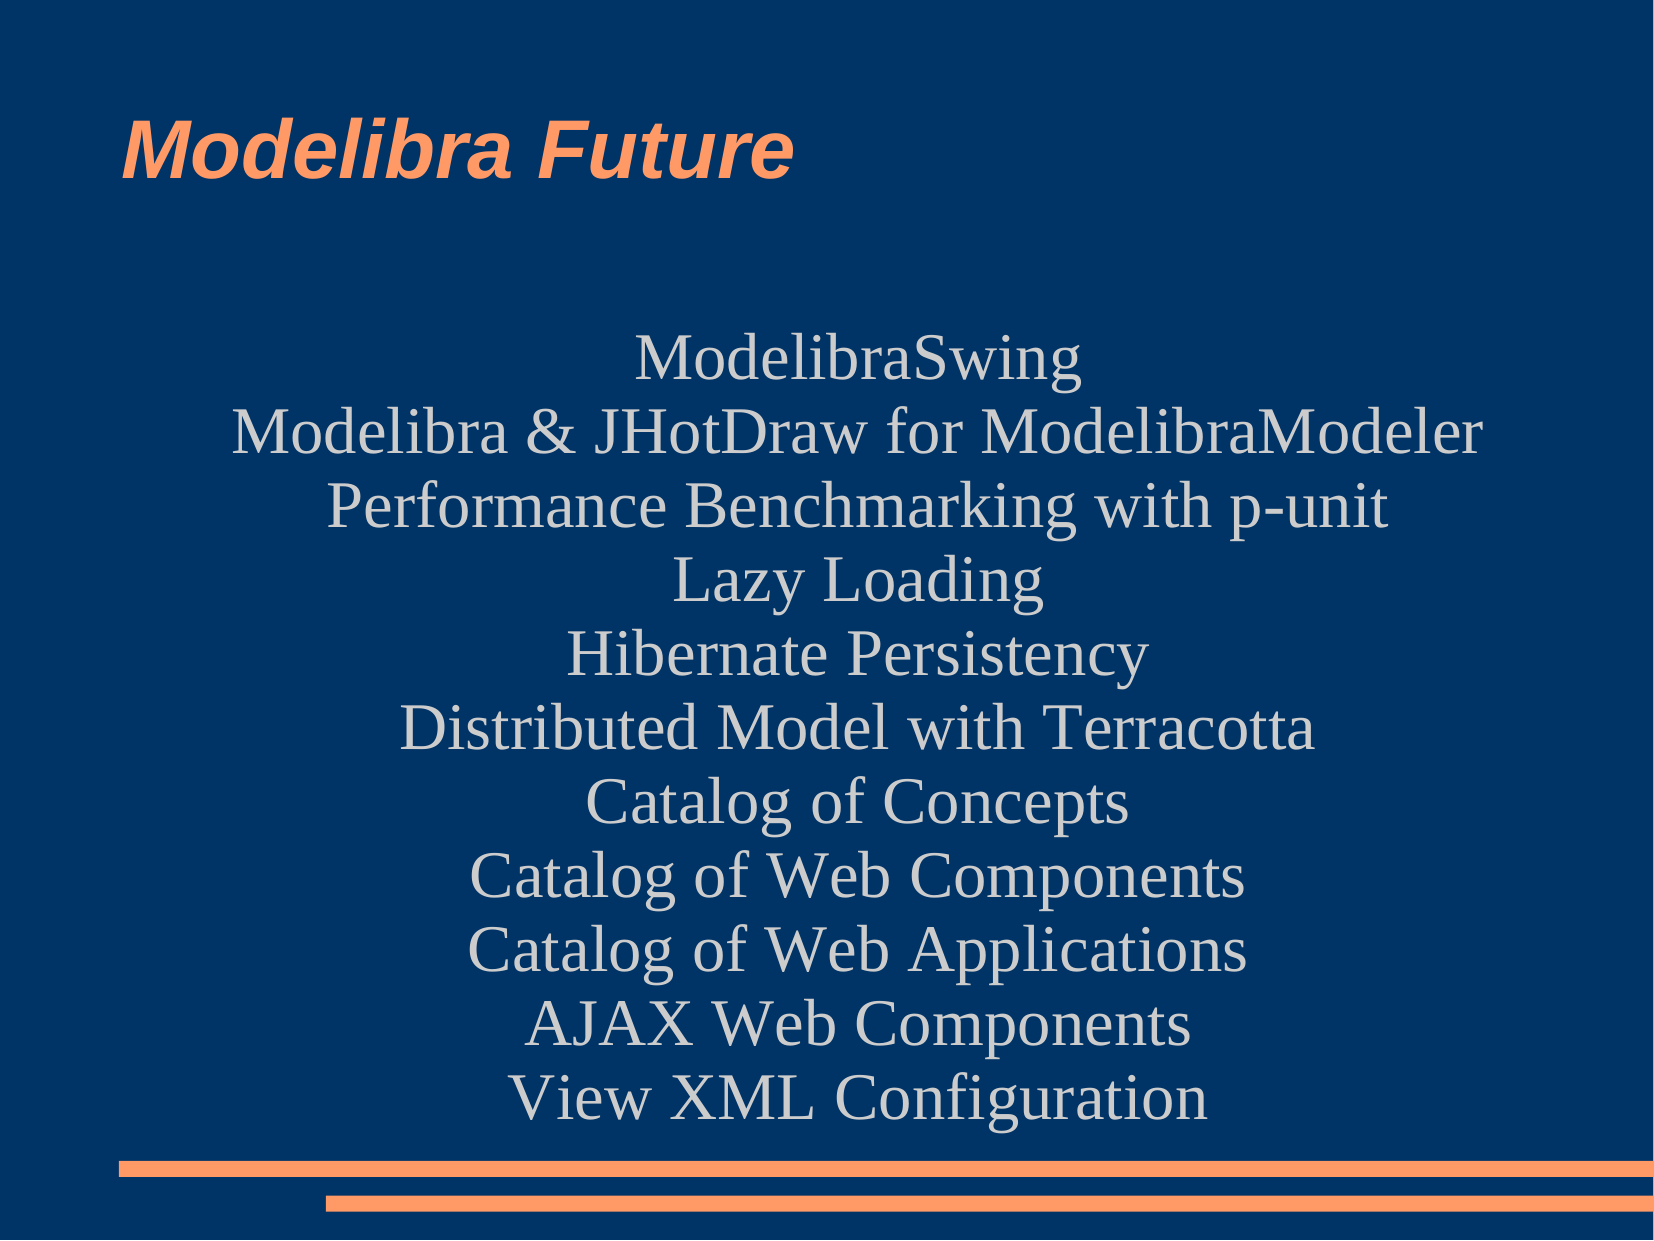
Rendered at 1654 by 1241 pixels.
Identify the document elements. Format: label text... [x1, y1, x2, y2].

title Modelibra Future [121, 46, 1534, 254]
subtitle ModelibraSwing Modelibra & JHotDraw for ModelibraModeler Performance Benchmarking with p-unit Lazy Loading Hibernate Persistency Distributed Model with Terracotta Catalog of Concepts Catalog of Web Components Catalog of Web Applications AJAX Web Components View XML Configuration [121, 319, 1561, 1135]
